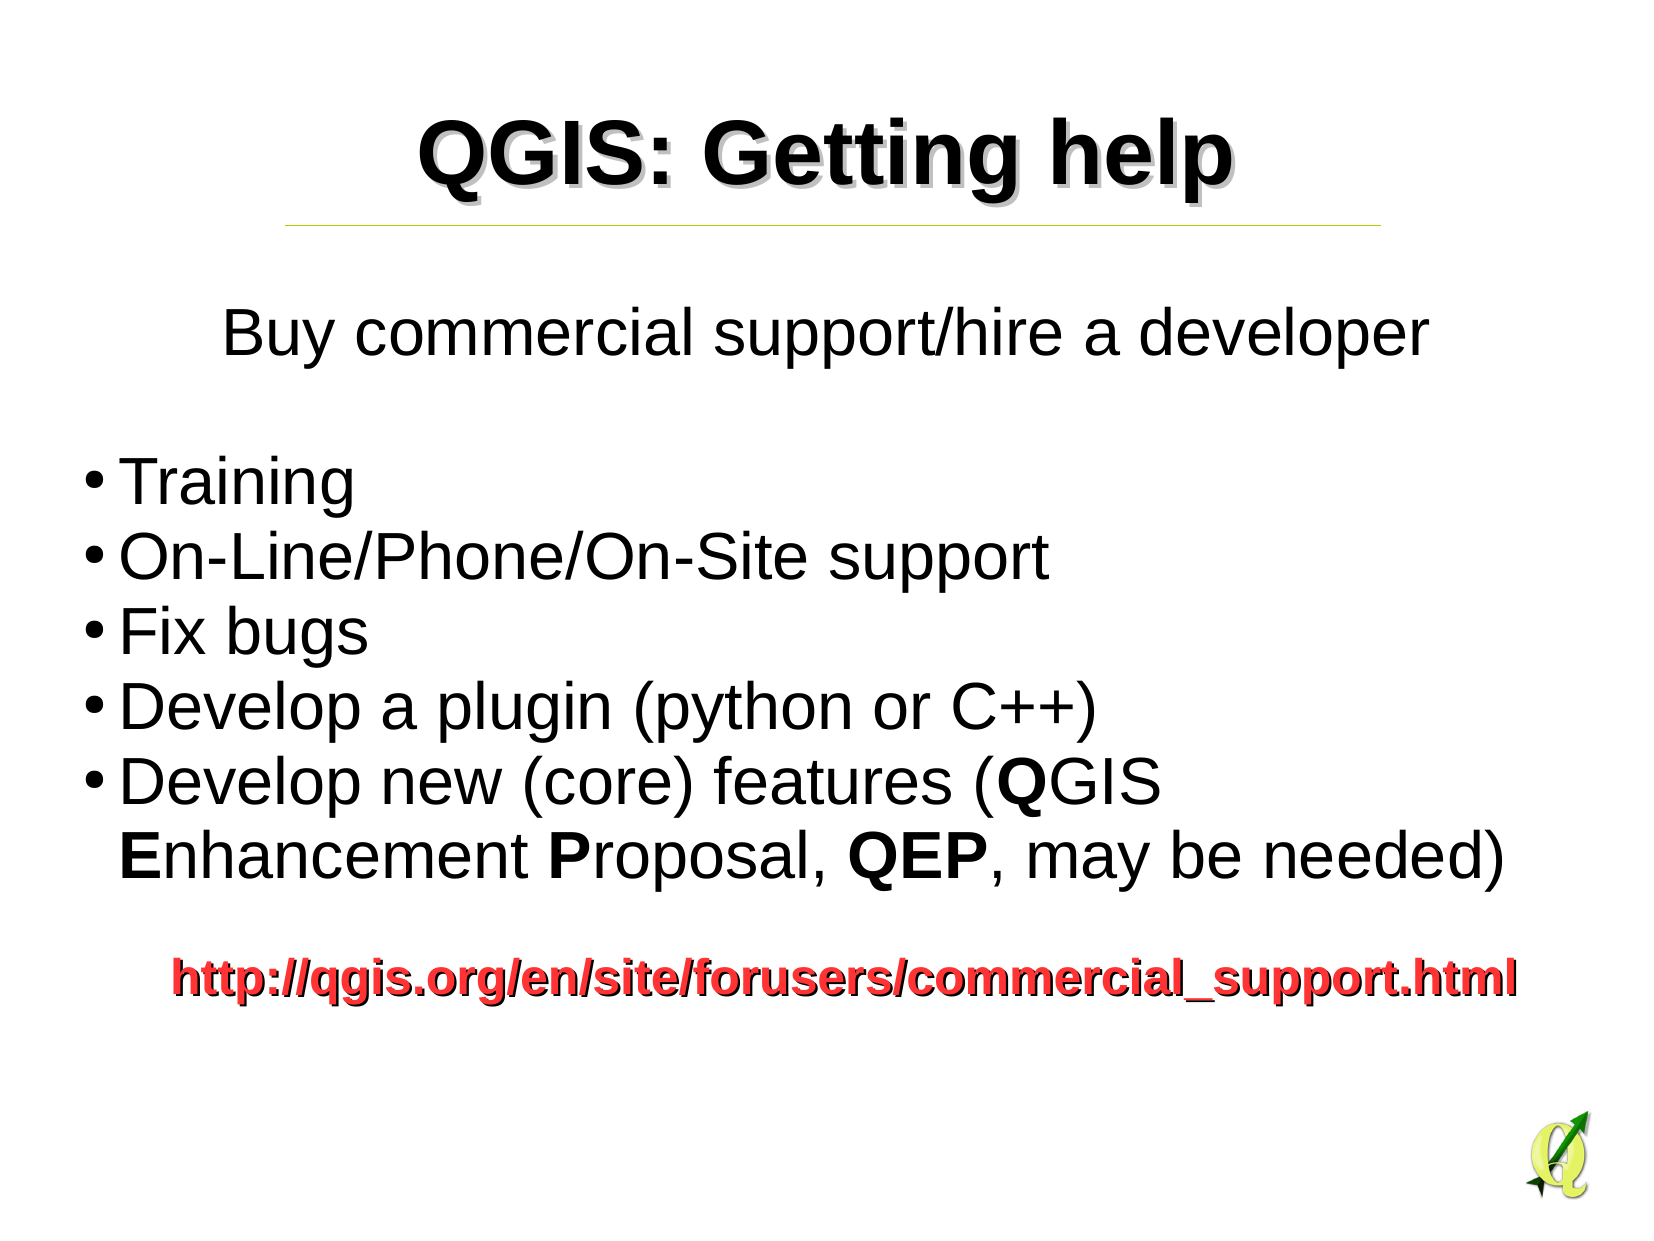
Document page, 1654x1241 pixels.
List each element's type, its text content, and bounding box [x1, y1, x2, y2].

picture [1500, 1109, 1621, 1201]
title QGIS: Getting help [82, 49, 1571, 257]
subtitle Buy commercial support/hire a developer Training On-Line/Phone/On-Site support Fix bugs Develop a plugin (python or C++) Develop new (core) features (QGIS Enhancement Proposal, QEP, may be needed) http://qgis.org/en/site/forusers/commercial_support.html [82, 290, 1571, 1010]
